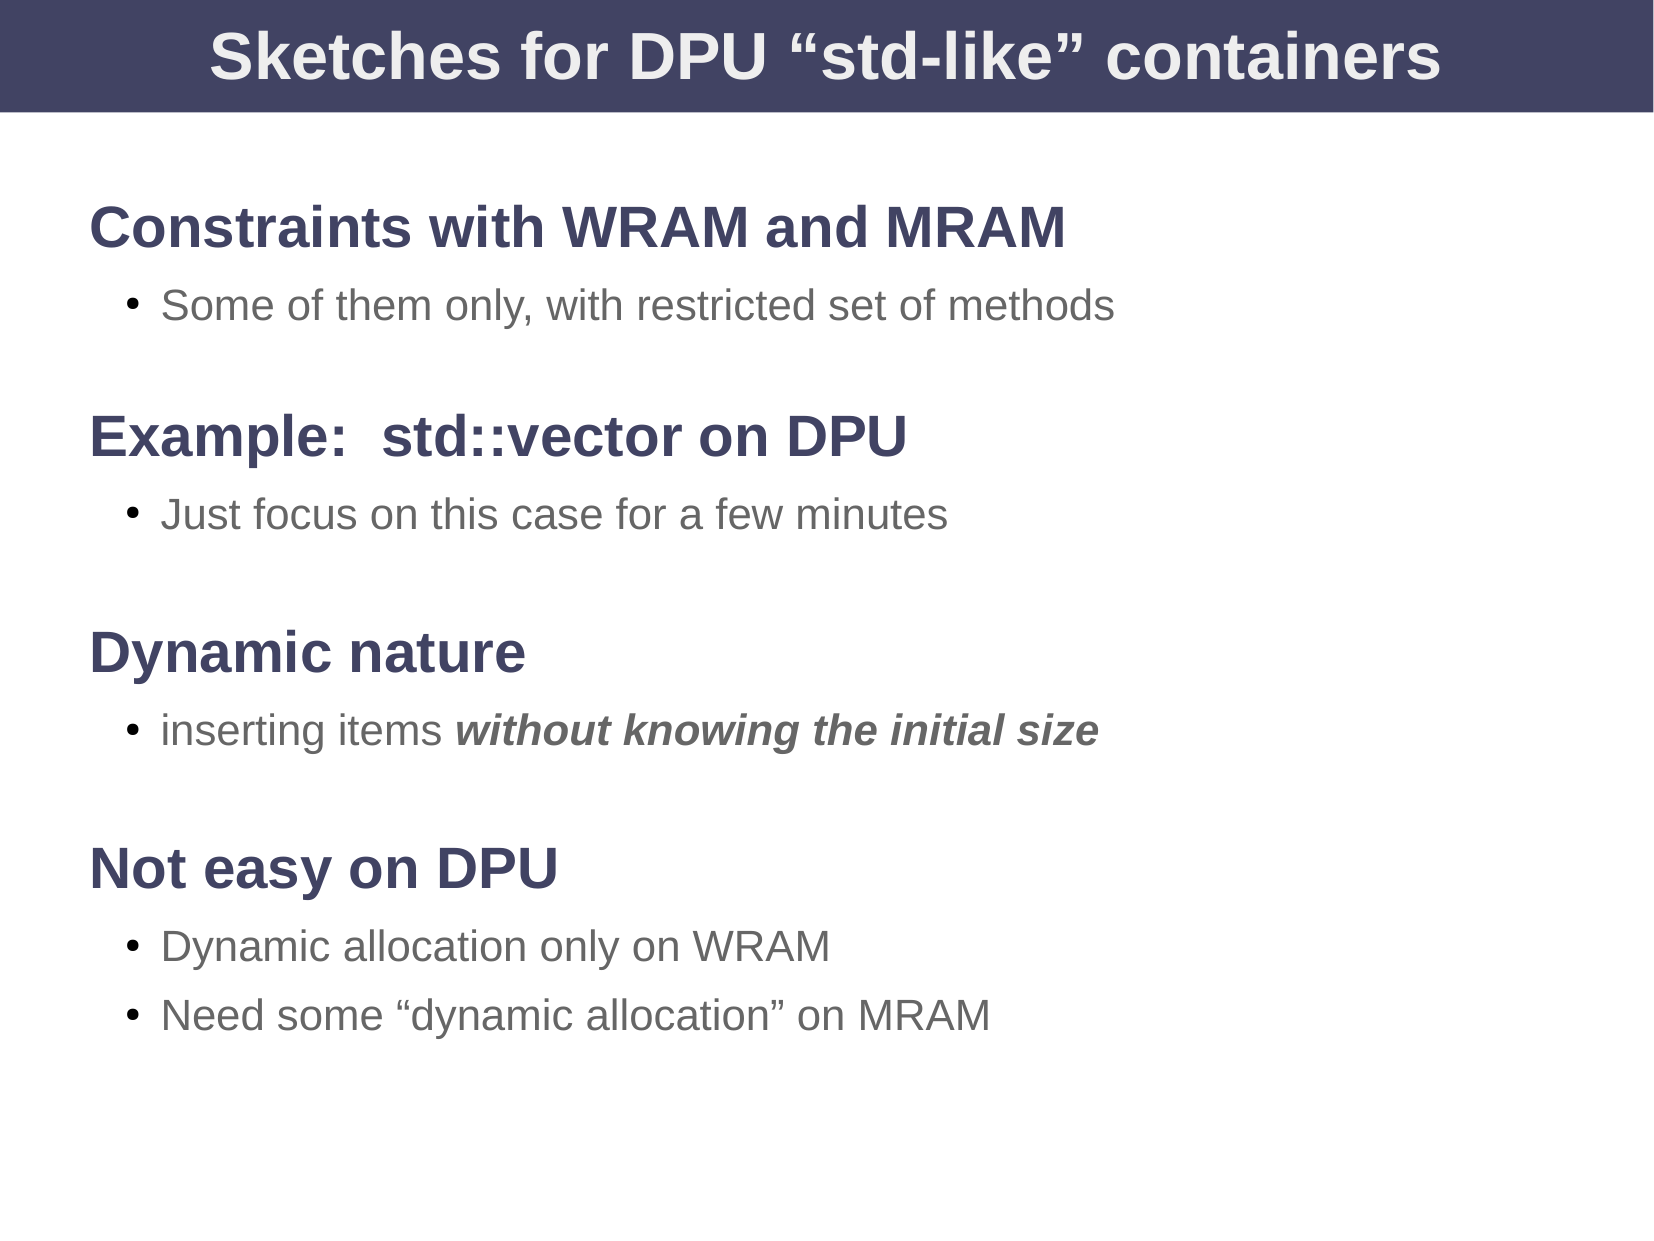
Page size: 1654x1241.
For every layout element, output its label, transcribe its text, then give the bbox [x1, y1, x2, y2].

text_box Constraints with WRAM and MRAM Some of them only, with restricted set of methods Example: std::vector on DPU Just focus on this case for a few minutes Dynamic nature inserting items without knowing the initial size Not easy on DPU Dynamic allocation only on WRAM Need some “dynamic allocation” on MRAM [75, 187, 1613, 1211]
text_box Sketches for DPU “std-like” containers [0, 0, 1654, 113]
